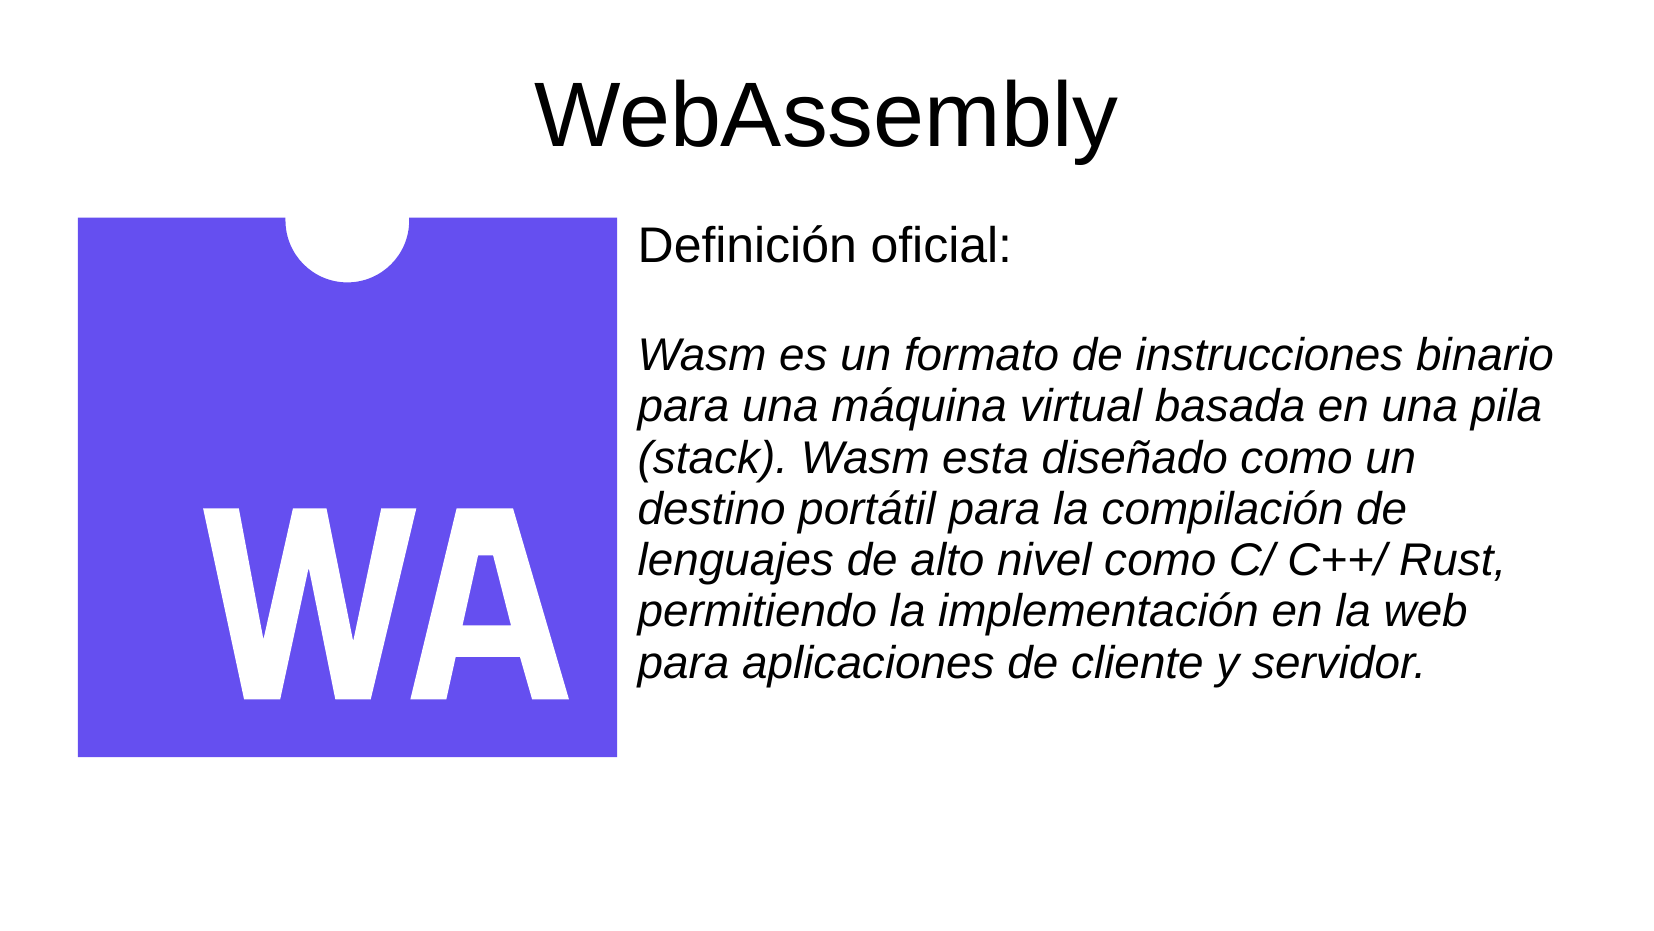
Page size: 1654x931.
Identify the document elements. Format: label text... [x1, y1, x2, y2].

picture [77, 217, 618, 758]
subtitle Definición oficial: Wasm es un formato de instrucciones binario para una máquina virtual basada en una pila (stack). Wasm esta diseñado como un destino portátil para la compilación de lenguajes de alto nivel como C/ C++/ Rust, permitiendo la implementación en la web para aplicaciones de cliente y servidor. [637, 217, 1571, 758]
title WebAssembly [82, 37, 1571, 193]
